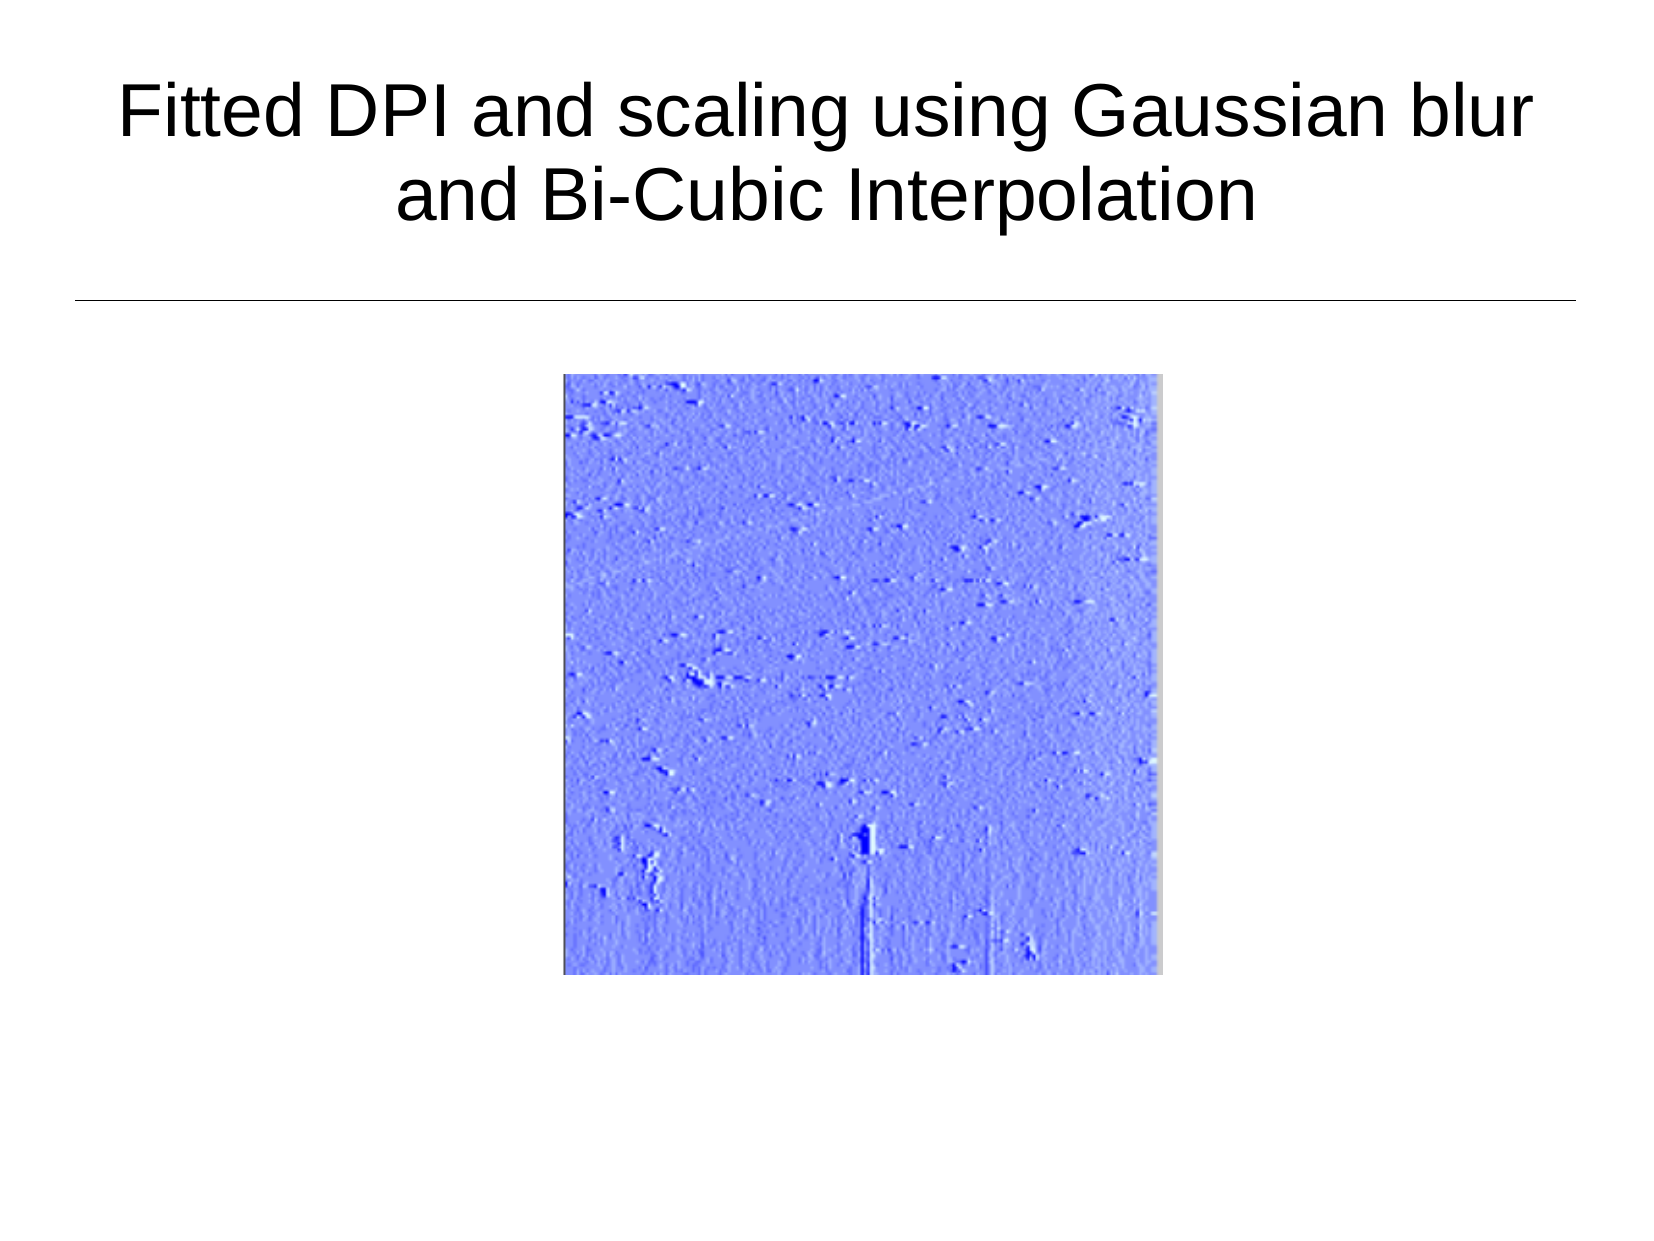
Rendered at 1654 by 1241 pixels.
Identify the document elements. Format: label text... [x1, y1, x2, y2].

picture [562, 374, 1163, 976]
title Fitted DPI and scaling using Gaussian blur and Bi-Cubic Interpolation [82, 56, 1571, 250]
